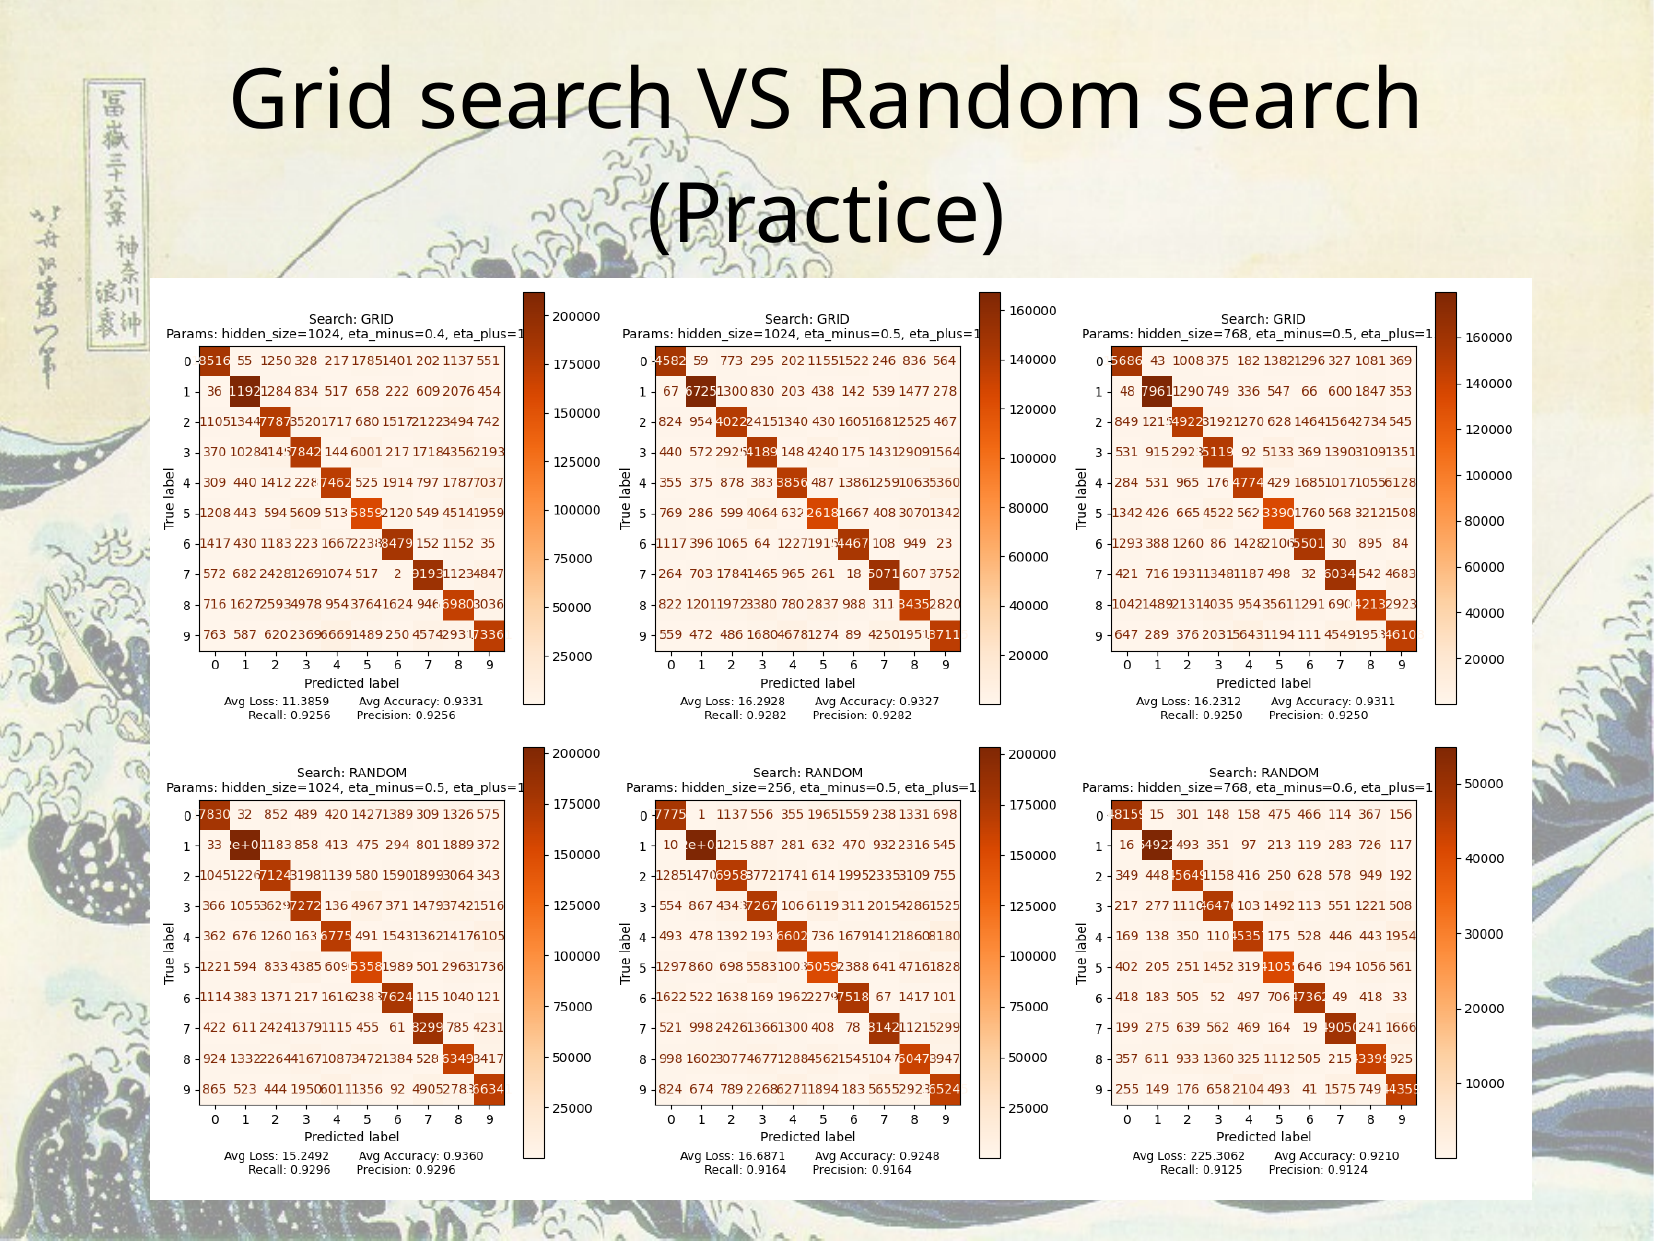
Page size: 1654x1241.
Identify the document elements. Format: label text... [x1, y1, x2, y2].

title Grid search VS Random search (Practice) [82, 48, 1571, 258]
picture [0, 0, 1654, 1241]
